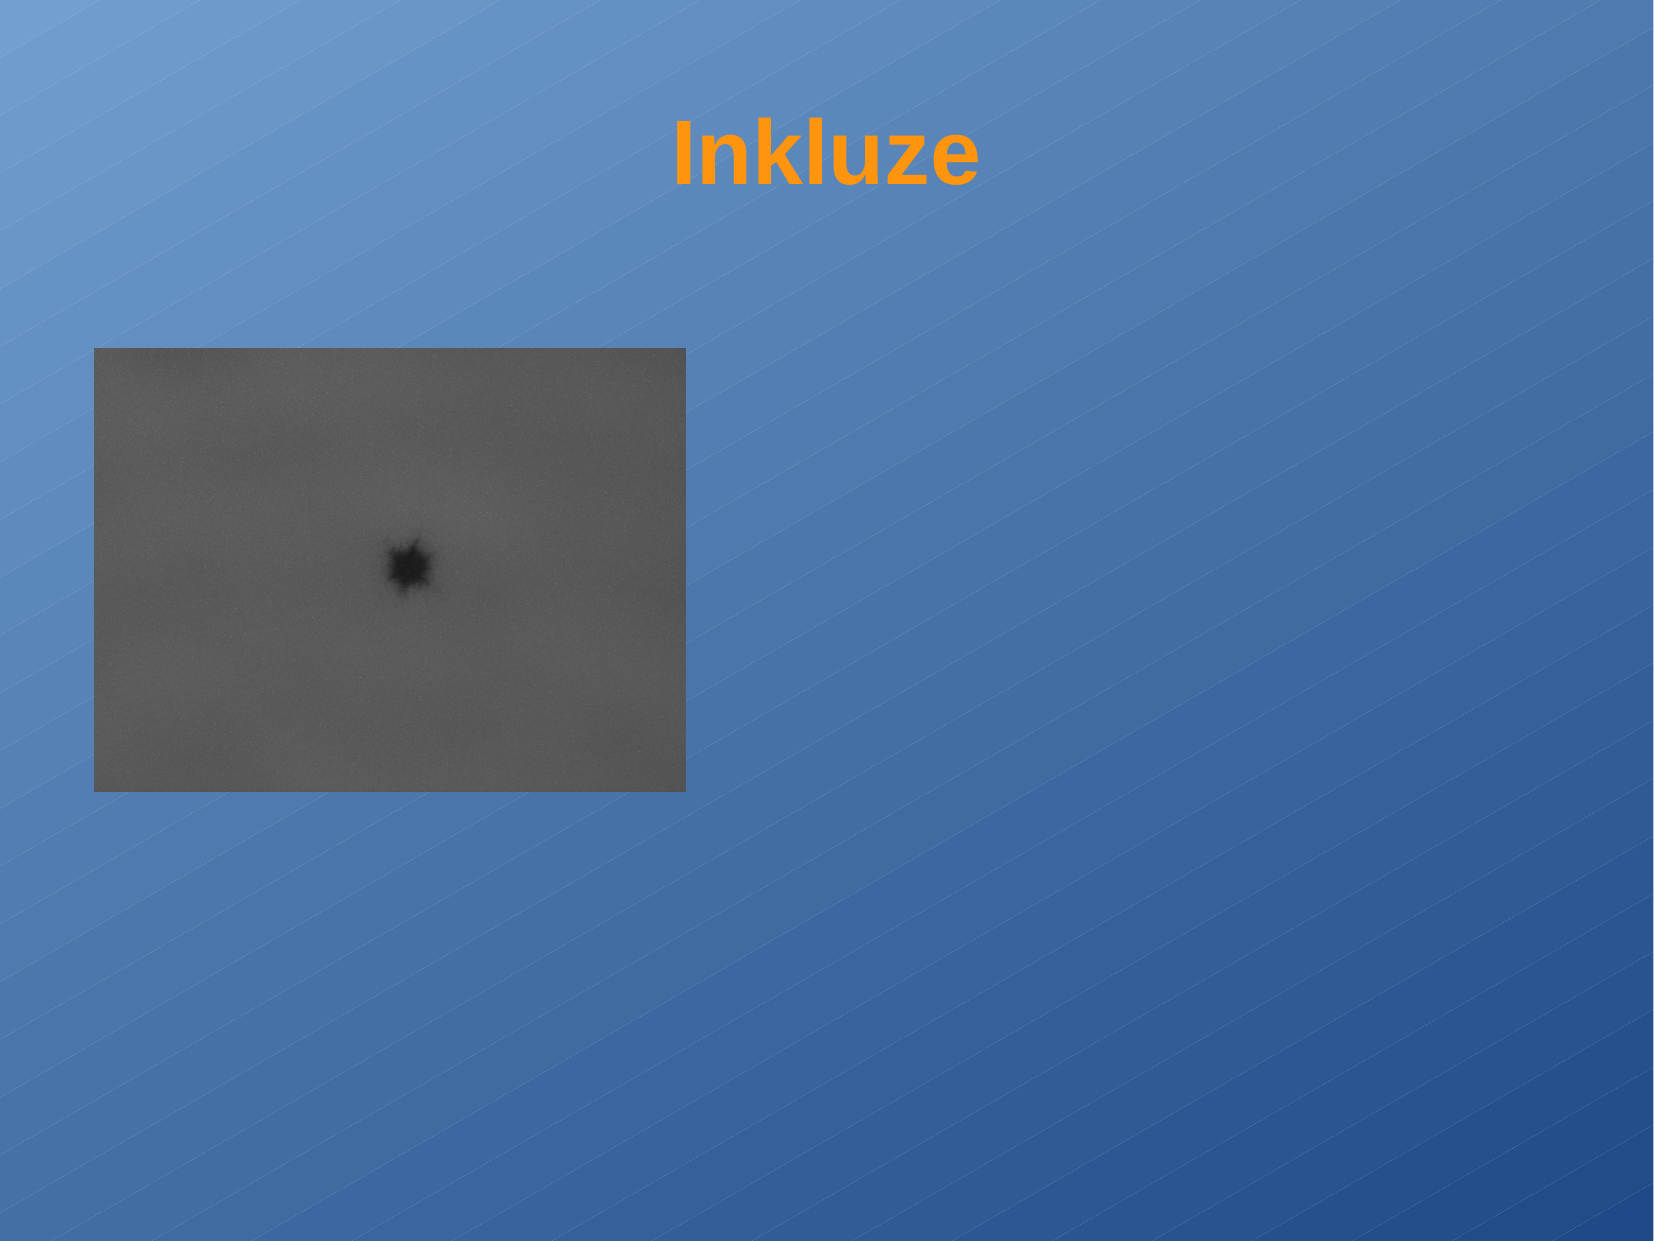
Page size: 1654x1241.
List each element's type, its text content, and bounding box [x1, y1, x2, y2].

title Inkluze [82, 49, 1571, 257]
picture [94, 348, 686, 792]
